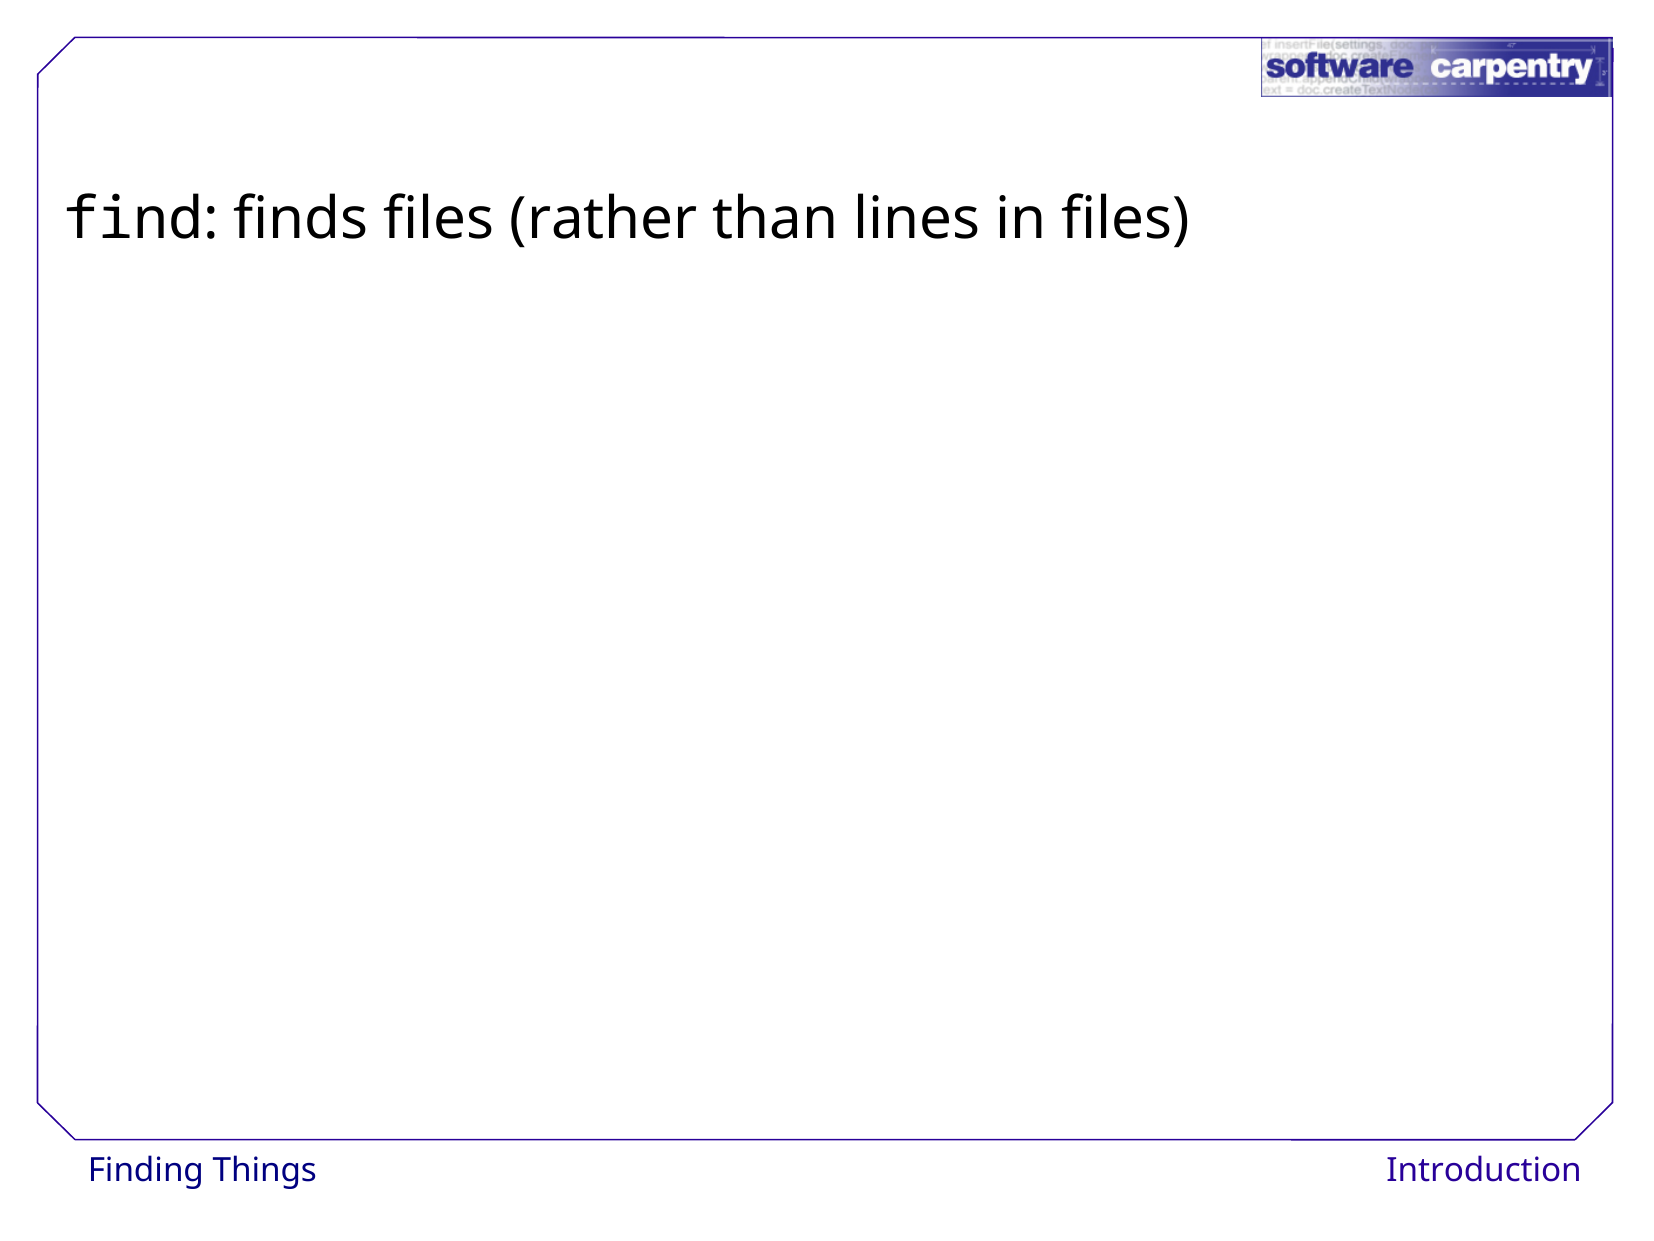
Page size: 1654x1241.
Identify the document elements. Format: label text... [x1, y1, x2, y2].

text_box find: finds files (rather than lines in files) [48, 138, 1356, 259]
picture [1261, 39, 1613, 97]
